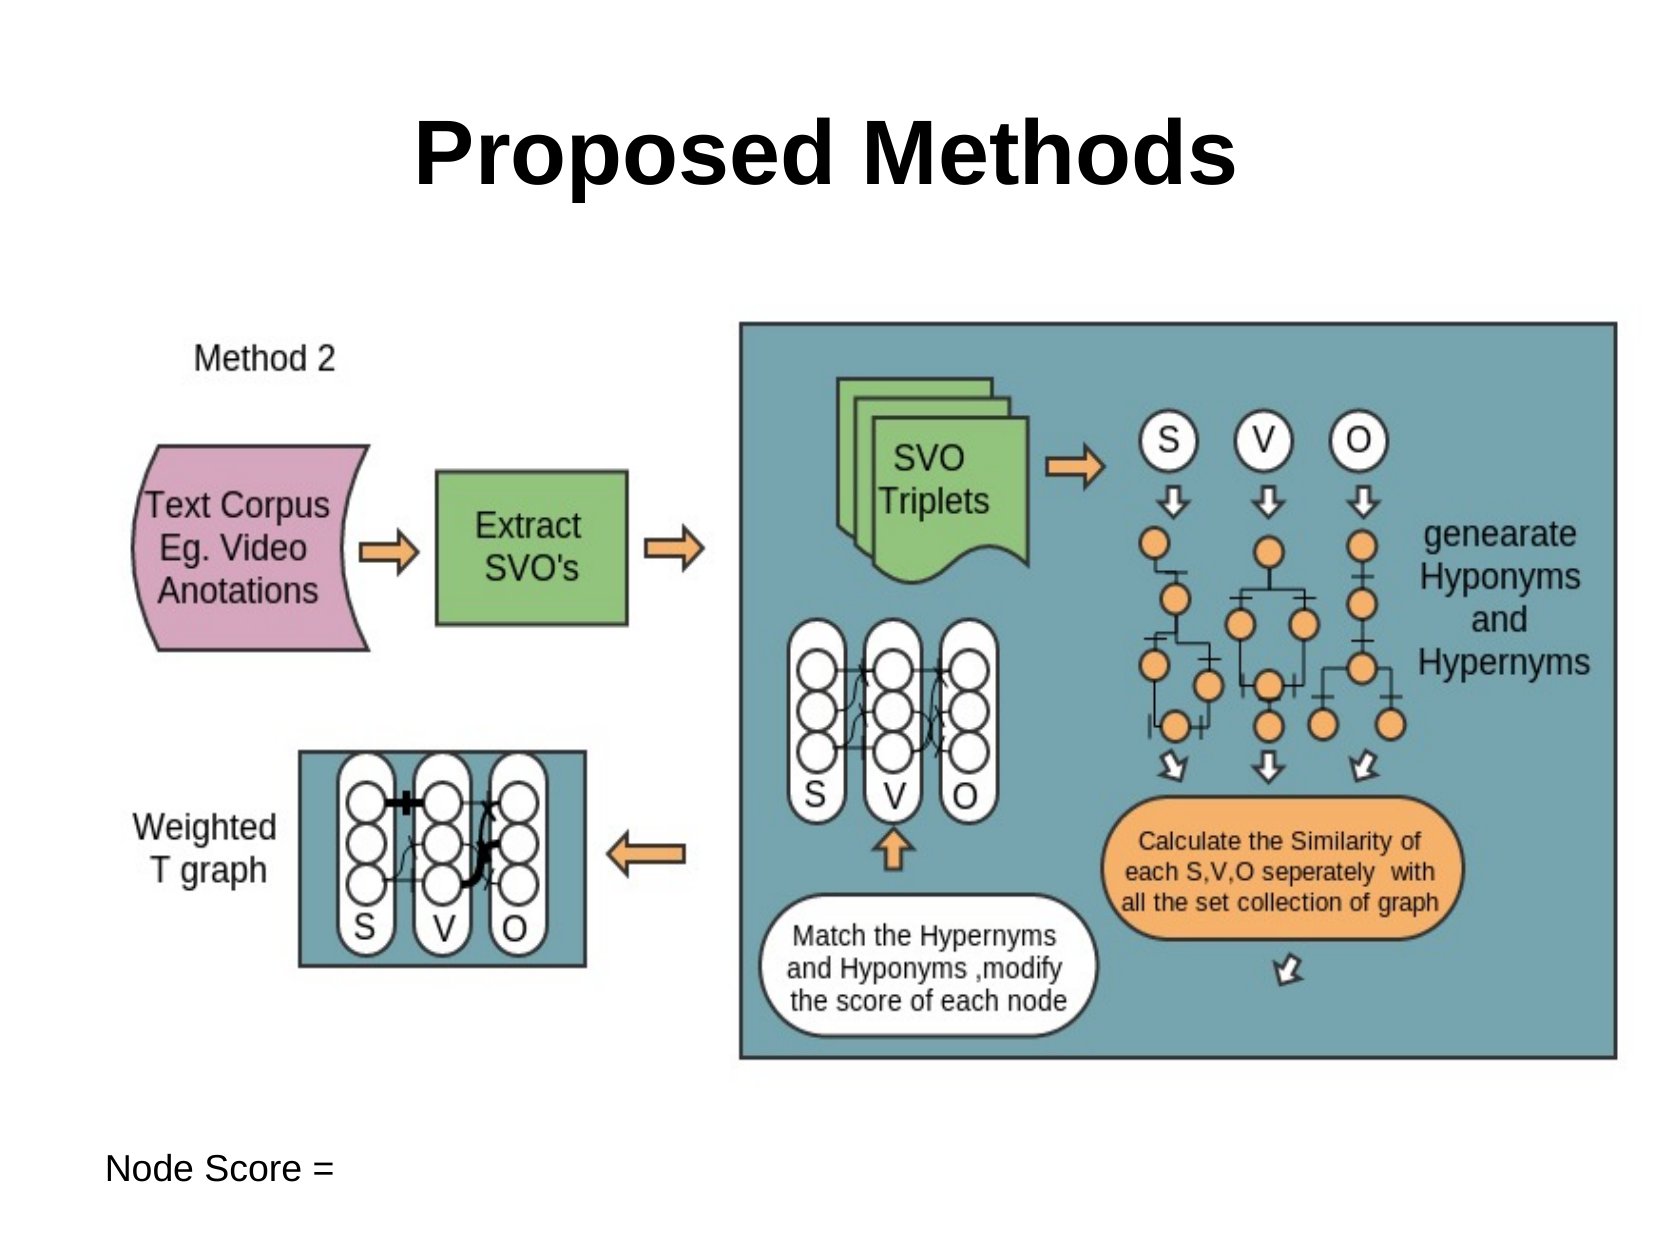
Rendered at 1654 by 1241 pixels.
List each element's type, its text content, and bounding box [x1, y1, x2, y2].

text_box Node Score = [90, 1140, 1471, 1197]
title Proposed Methods [82, 49, 1571, 257]
picture [0, 304, 1654, 1099]
